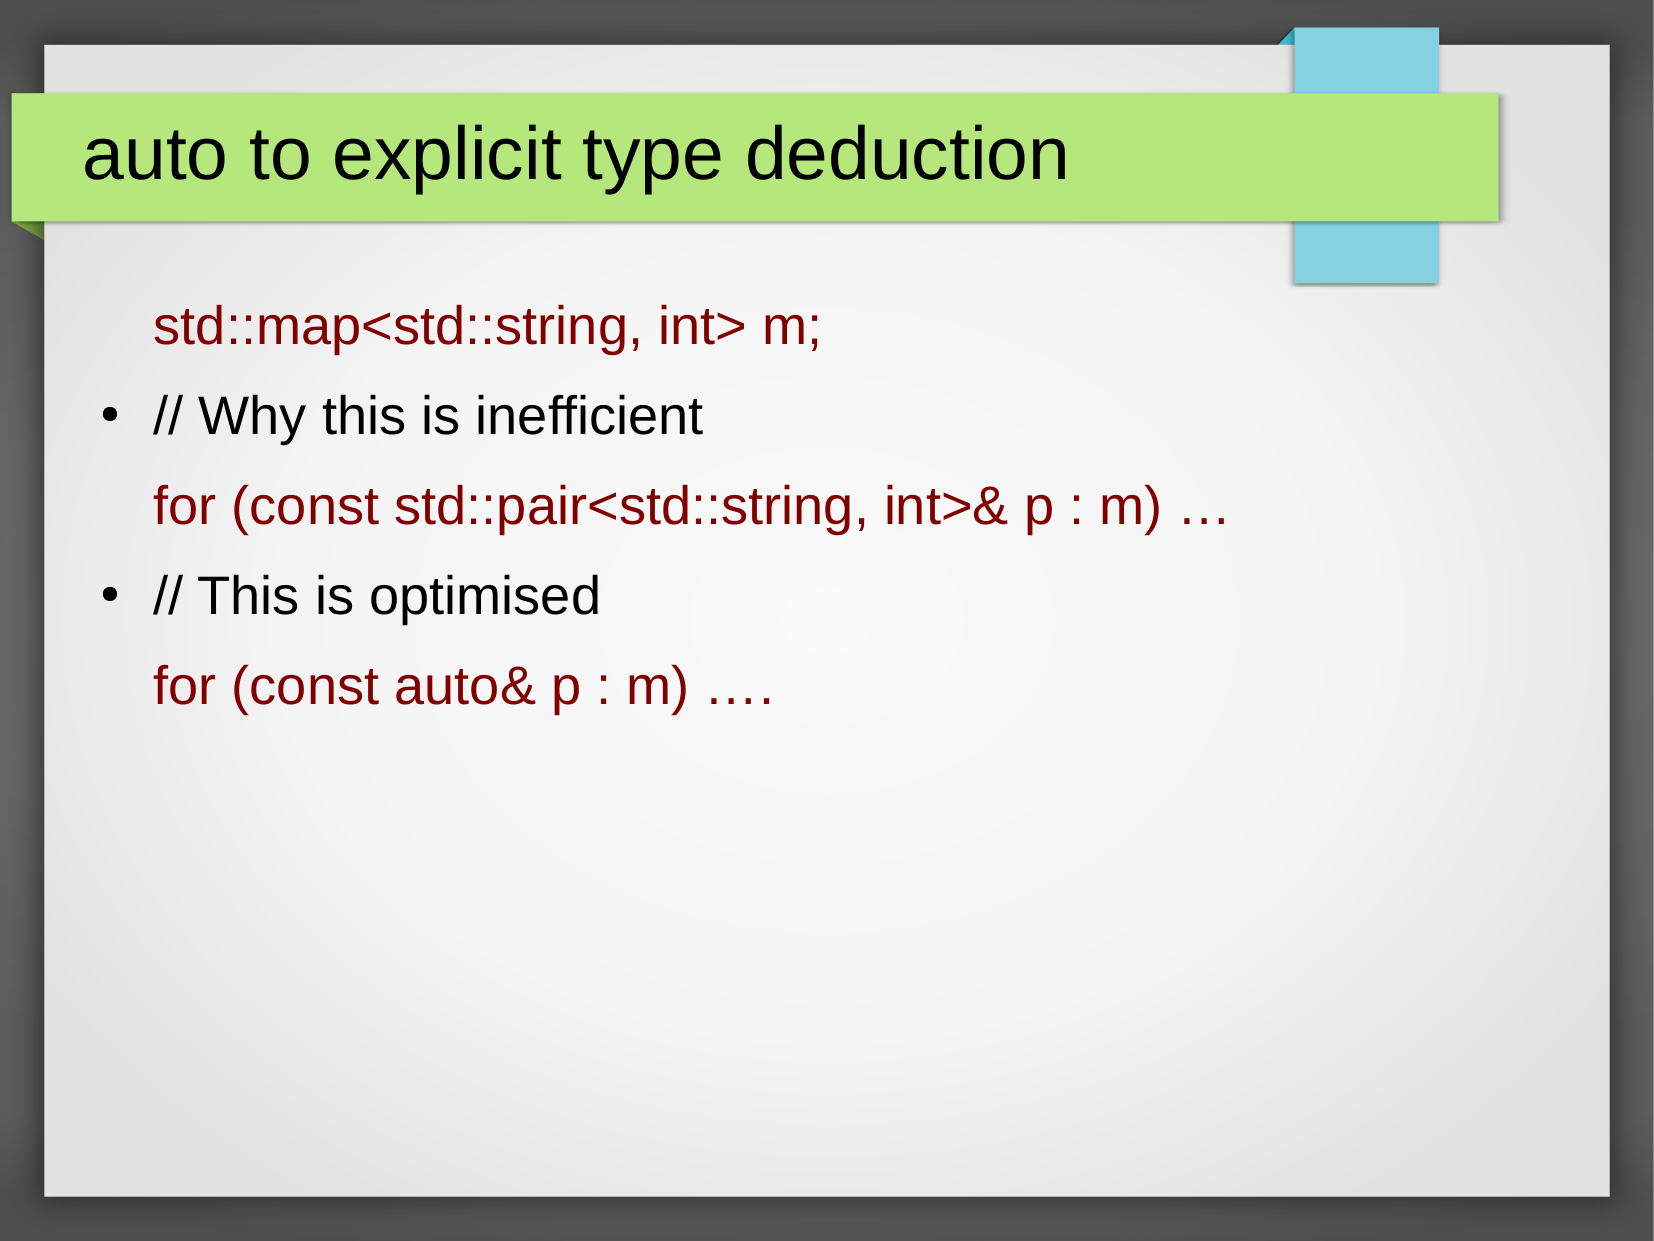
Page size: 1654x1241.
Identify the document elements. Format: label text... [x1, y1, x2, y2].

list std::map<std::string, int> m; // Why this is inefficient for (const std::pair<std::string, int>& p : m) … // This is optimised for (const auto& p : m) …. [82, 295, 1571, 1130]
picture [0, 0, 1654, 1241]
title auto to explicit type deduction [82, 69, 1465, 238]
